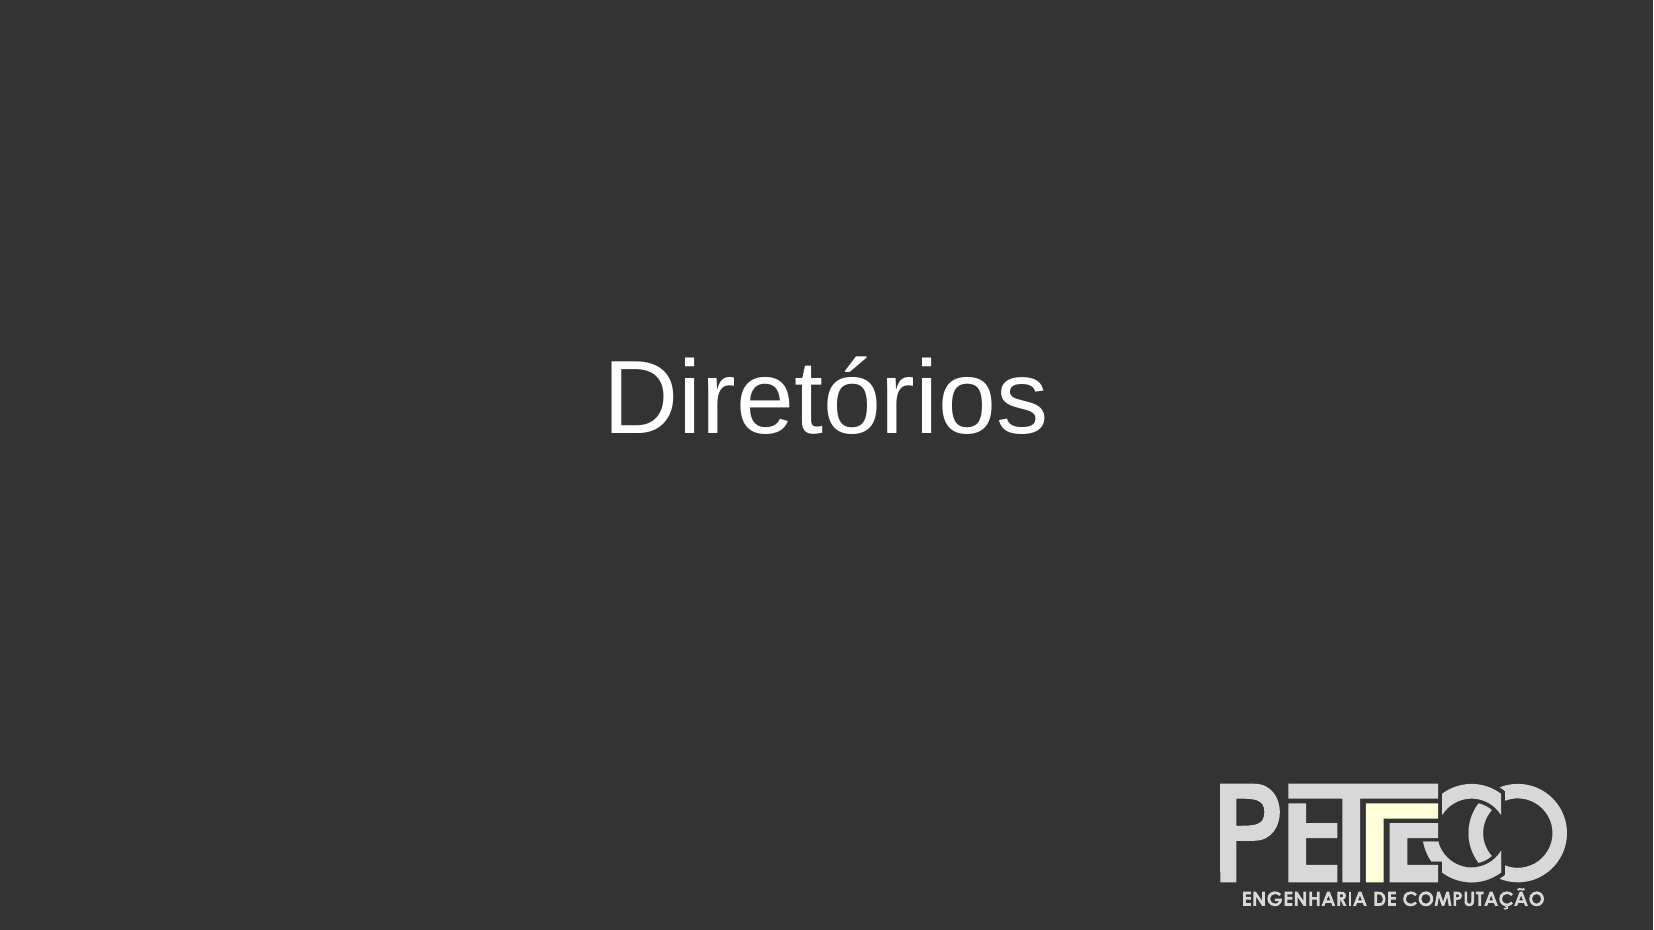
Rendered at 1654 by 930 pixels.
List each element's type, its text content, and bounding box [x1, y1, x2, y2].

subtitle Diretórios [82, 37, 1571, 757]
